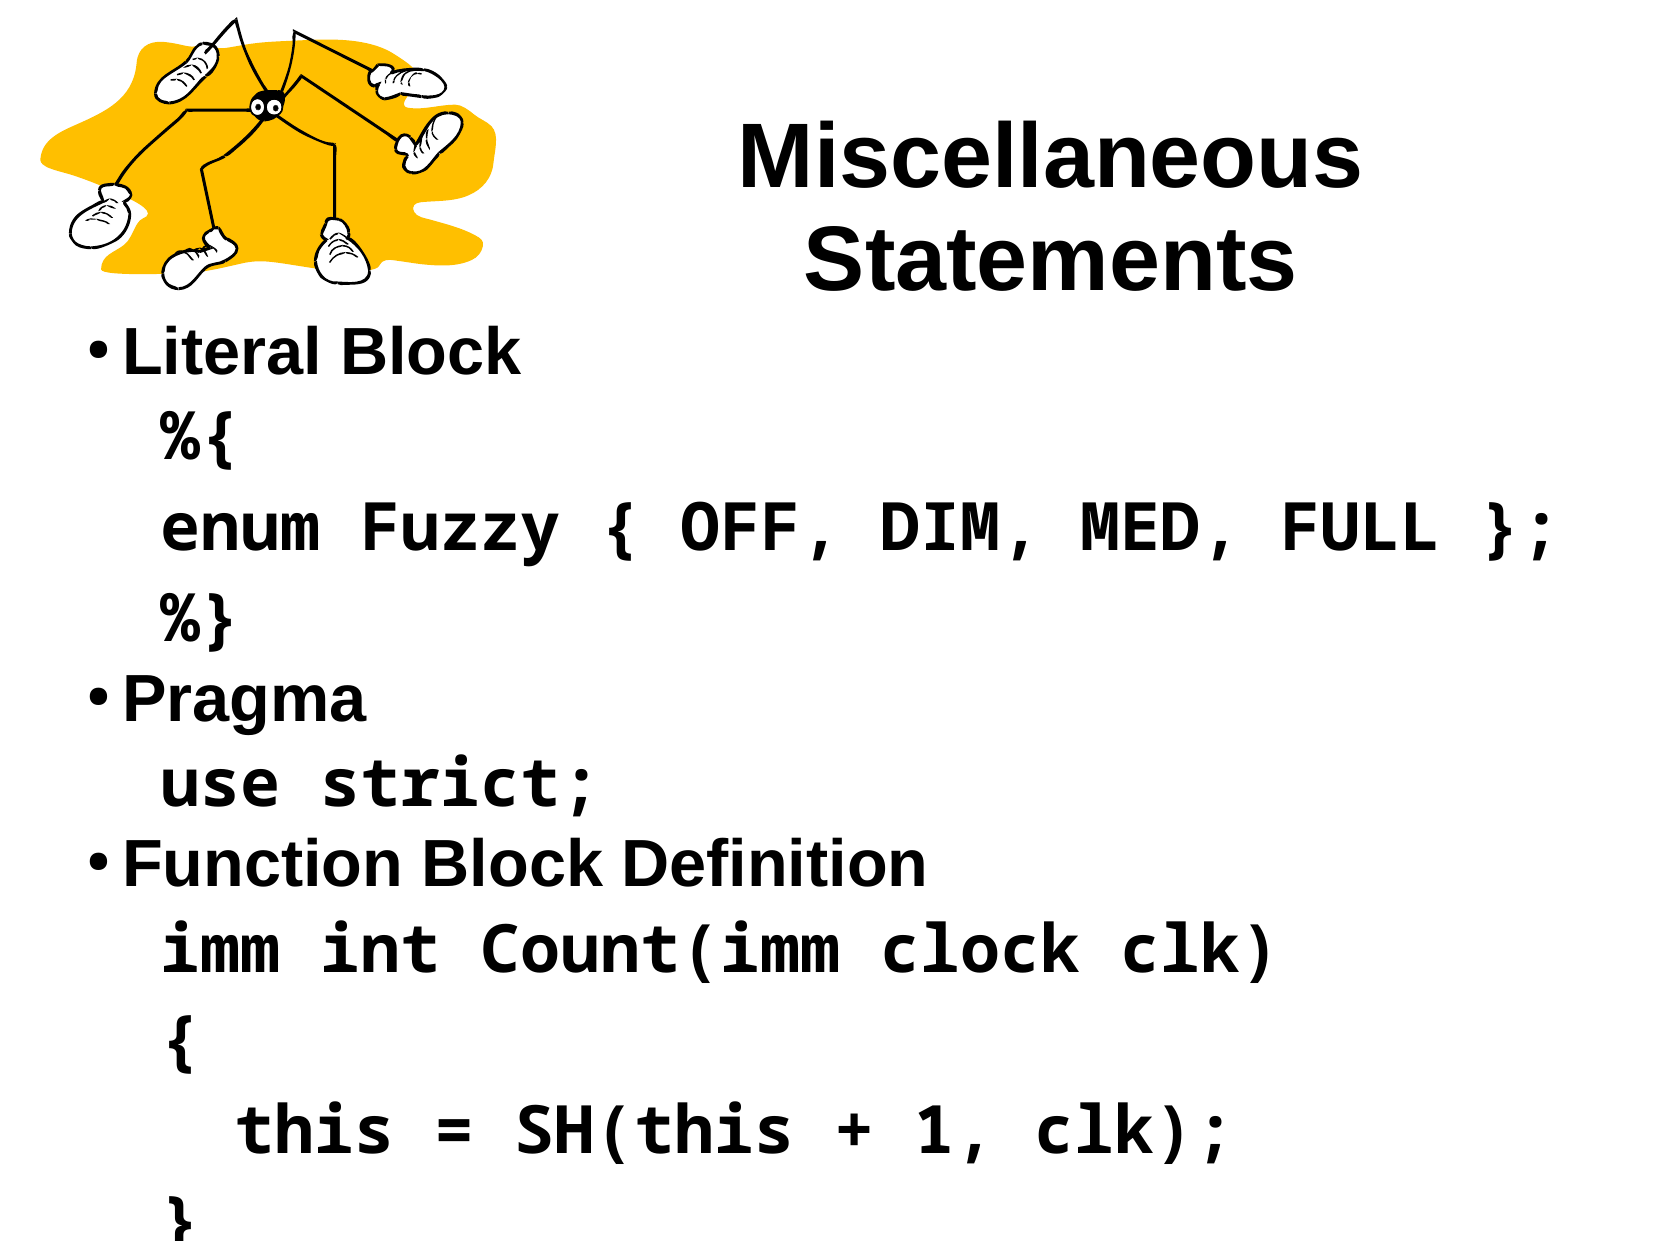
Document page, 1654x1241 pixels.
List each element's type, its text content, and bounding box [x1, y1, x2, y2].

subtitle Literal Block %{ enum Fuzzy { OFF, DIM, MED, FULL }; %} Pragma use strict; Function Block Definition imm int Count(imm clock clk) { this = SH(this + 1, clk); } [86, 294, 1575, 1209]
picture [40, 17, 497, 291]
title Miscellaneous Statements [531, 49, 1571, 294]
